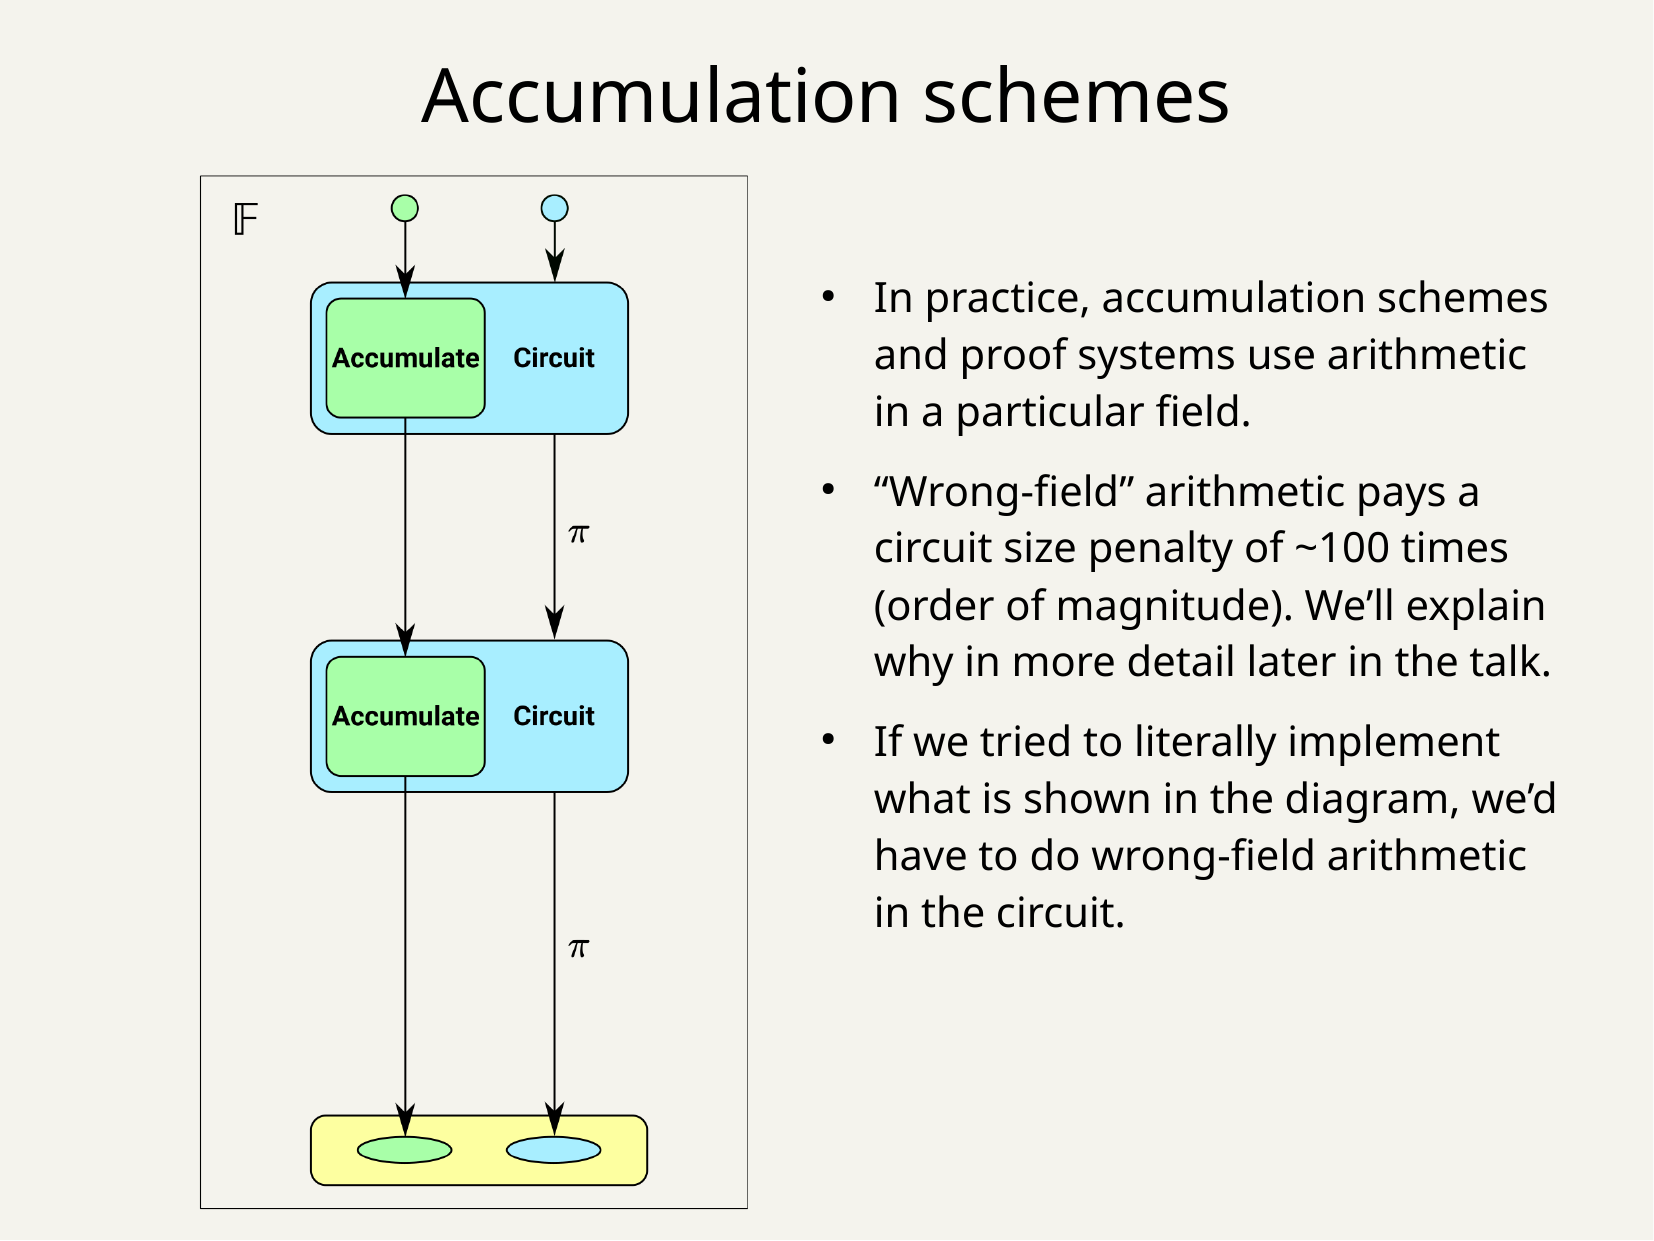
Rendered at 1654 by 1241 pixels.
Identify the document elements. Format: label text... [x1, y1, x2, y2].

list In practice, accumulation schemes and proof systems use arithmetic in a particular field. “Wrong-field” arithmetic pays a circuit size penalty of ~100 times (order of magnitude). We’ll explain why in more detail later in the talk. If we tried to literally implement what is shown in the diagram, we’d have to do wrong-field arithmetic in the circuit. [803, 188, 1560, 1182]
title Accumulation schemes [82, 23, 1571, 164]
picture [141, 165, 1524, 1217]
